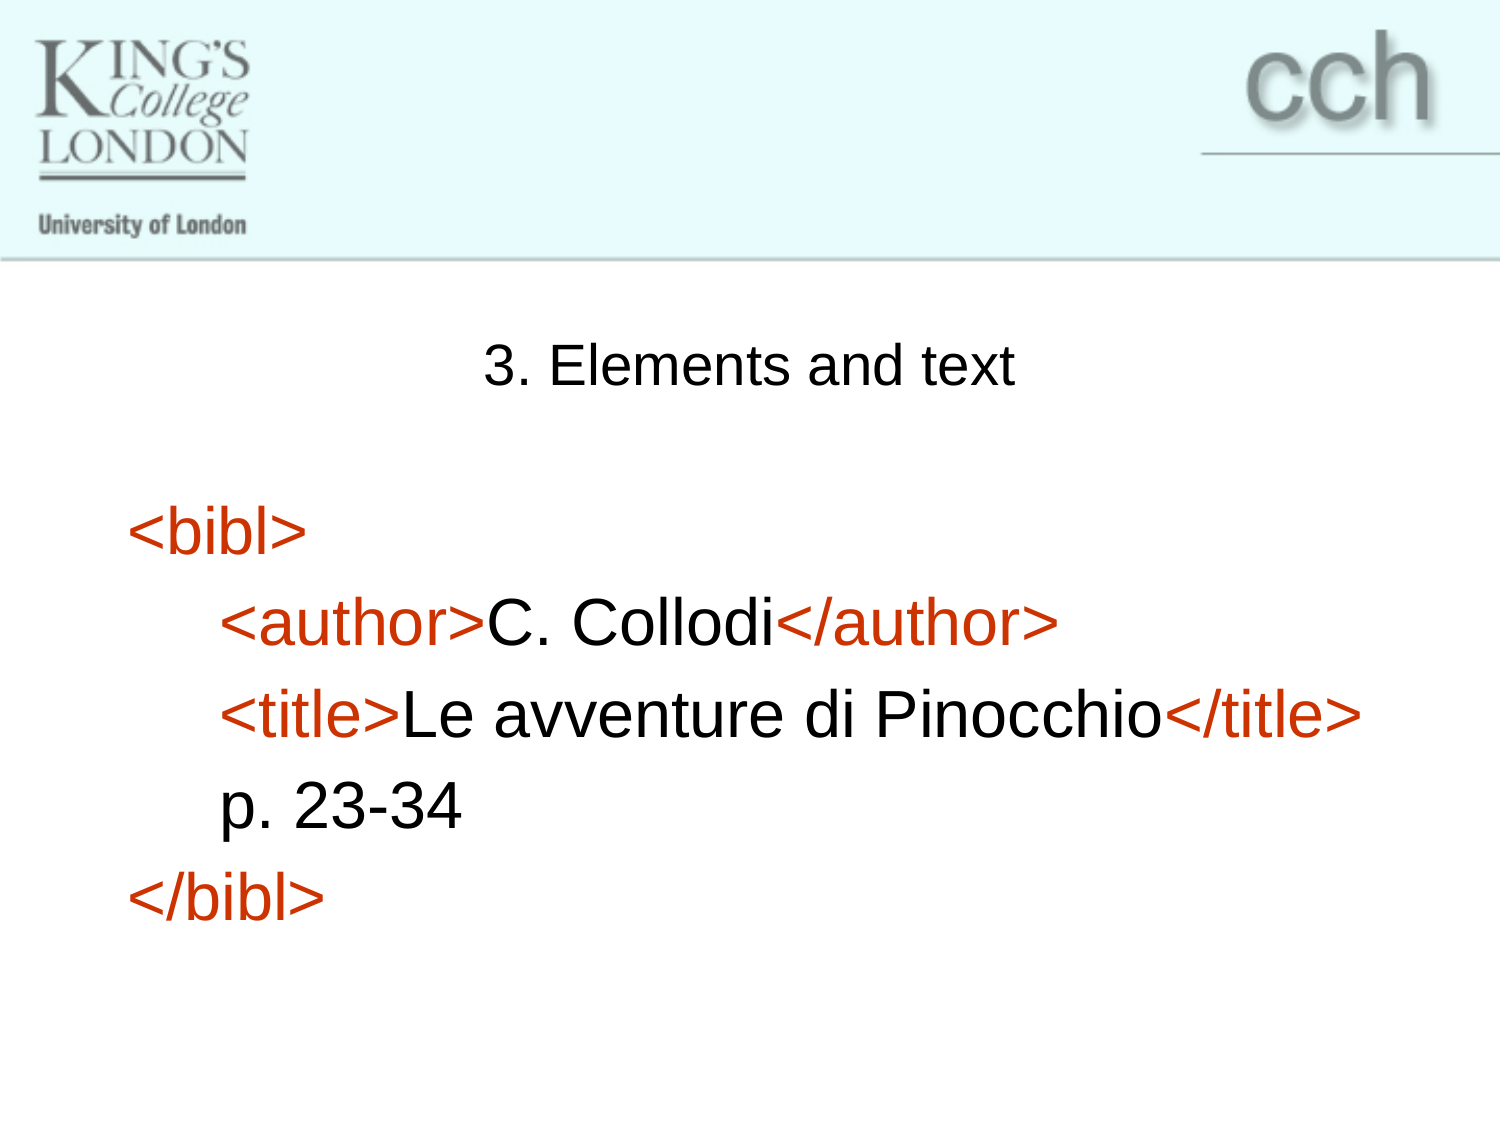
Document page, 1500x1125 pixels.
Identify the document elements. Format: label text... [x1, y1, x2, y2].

picture [0, 0, 1500, 1125]
list 3. Elements and text <bibl> <author>C. Collodi</author> <title>Le avventure di Pinocchio</title> p. 23-34 </bibl> [112, 324, 1388, 1001]
